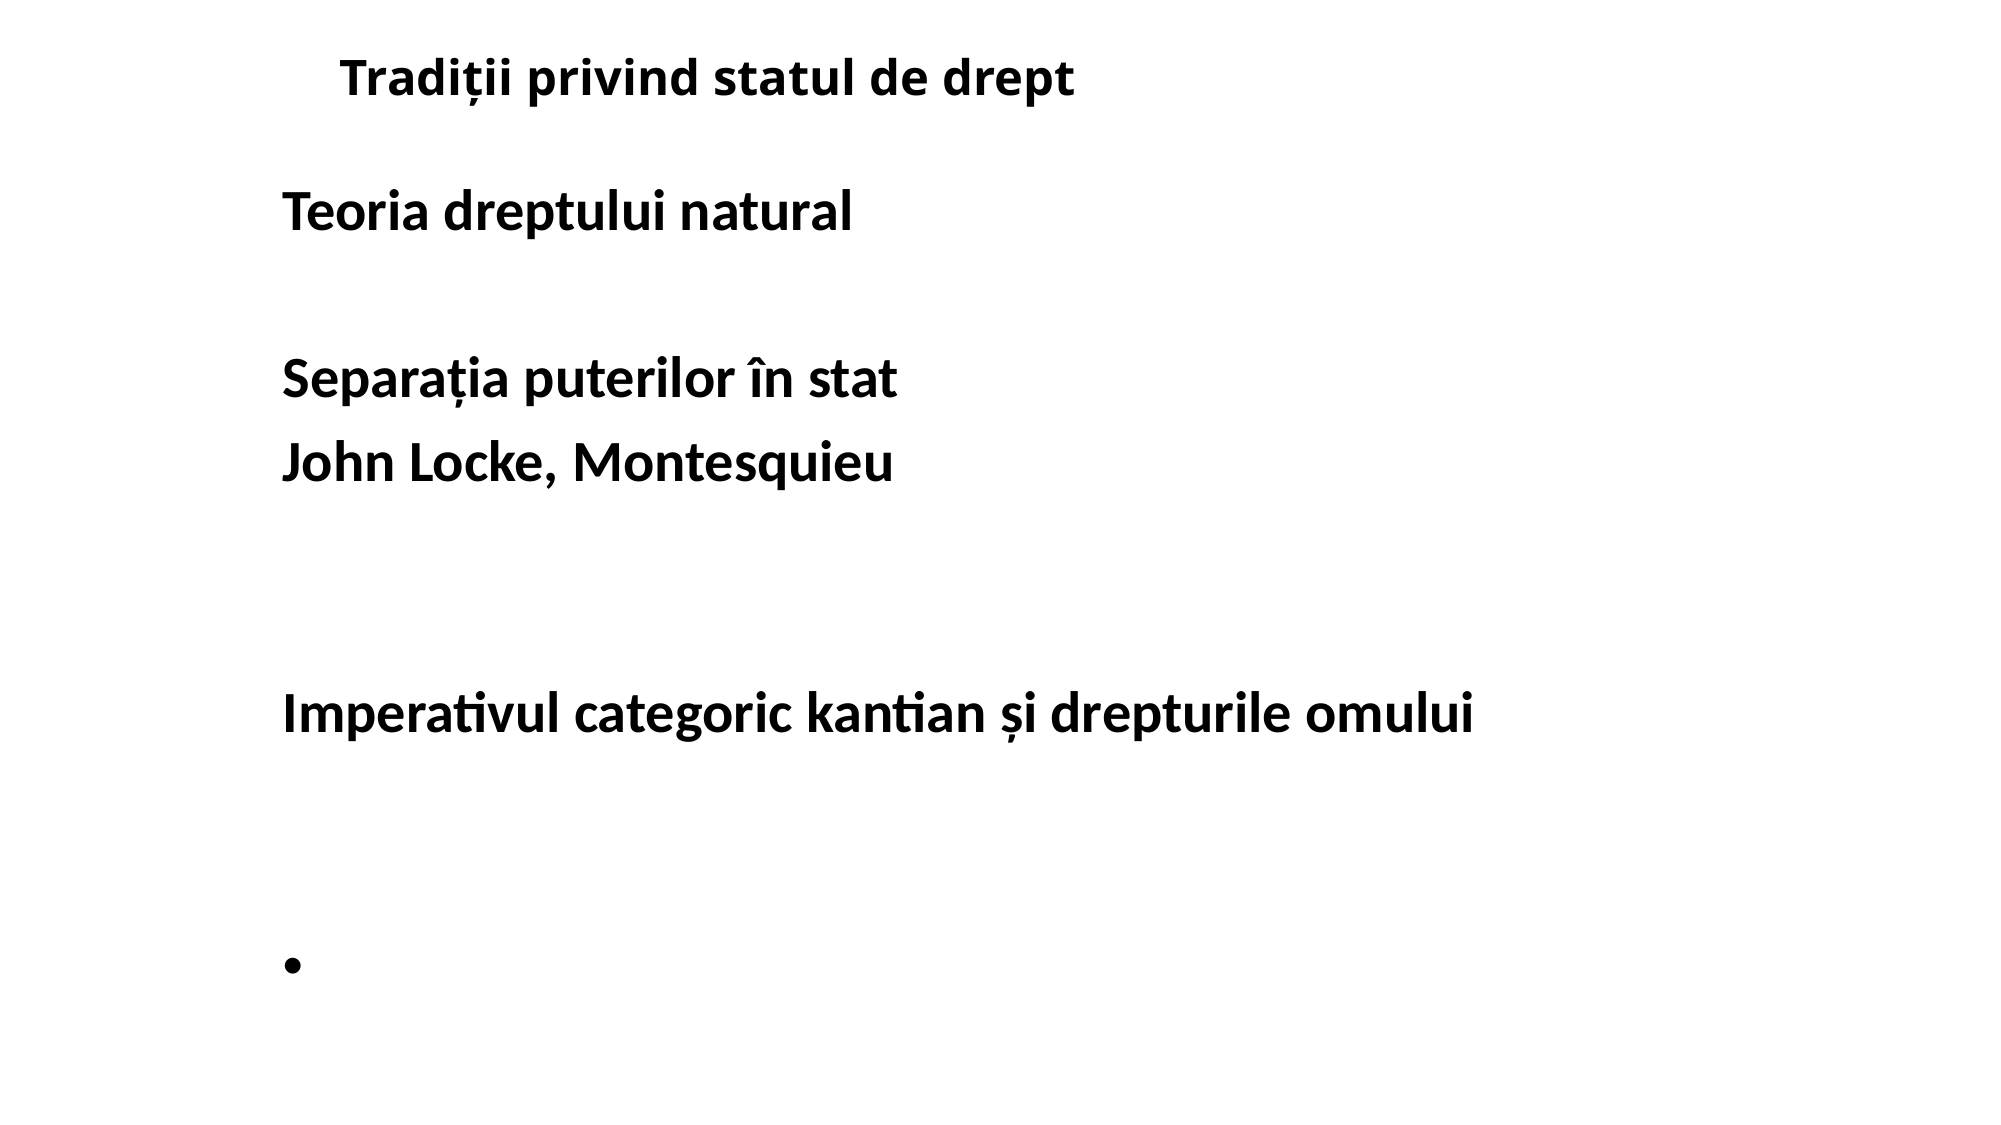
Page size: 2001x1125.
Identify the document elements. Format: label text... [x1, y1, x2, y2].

list Teoria dreptului natural Separația puterilor în stat John Locke, Montesquieu Imperativul categoric kantian și drepturile omului [267, 172, 1721, 1005]
title Tradiții privind statul de drept [324, 45, 1675, 172]
